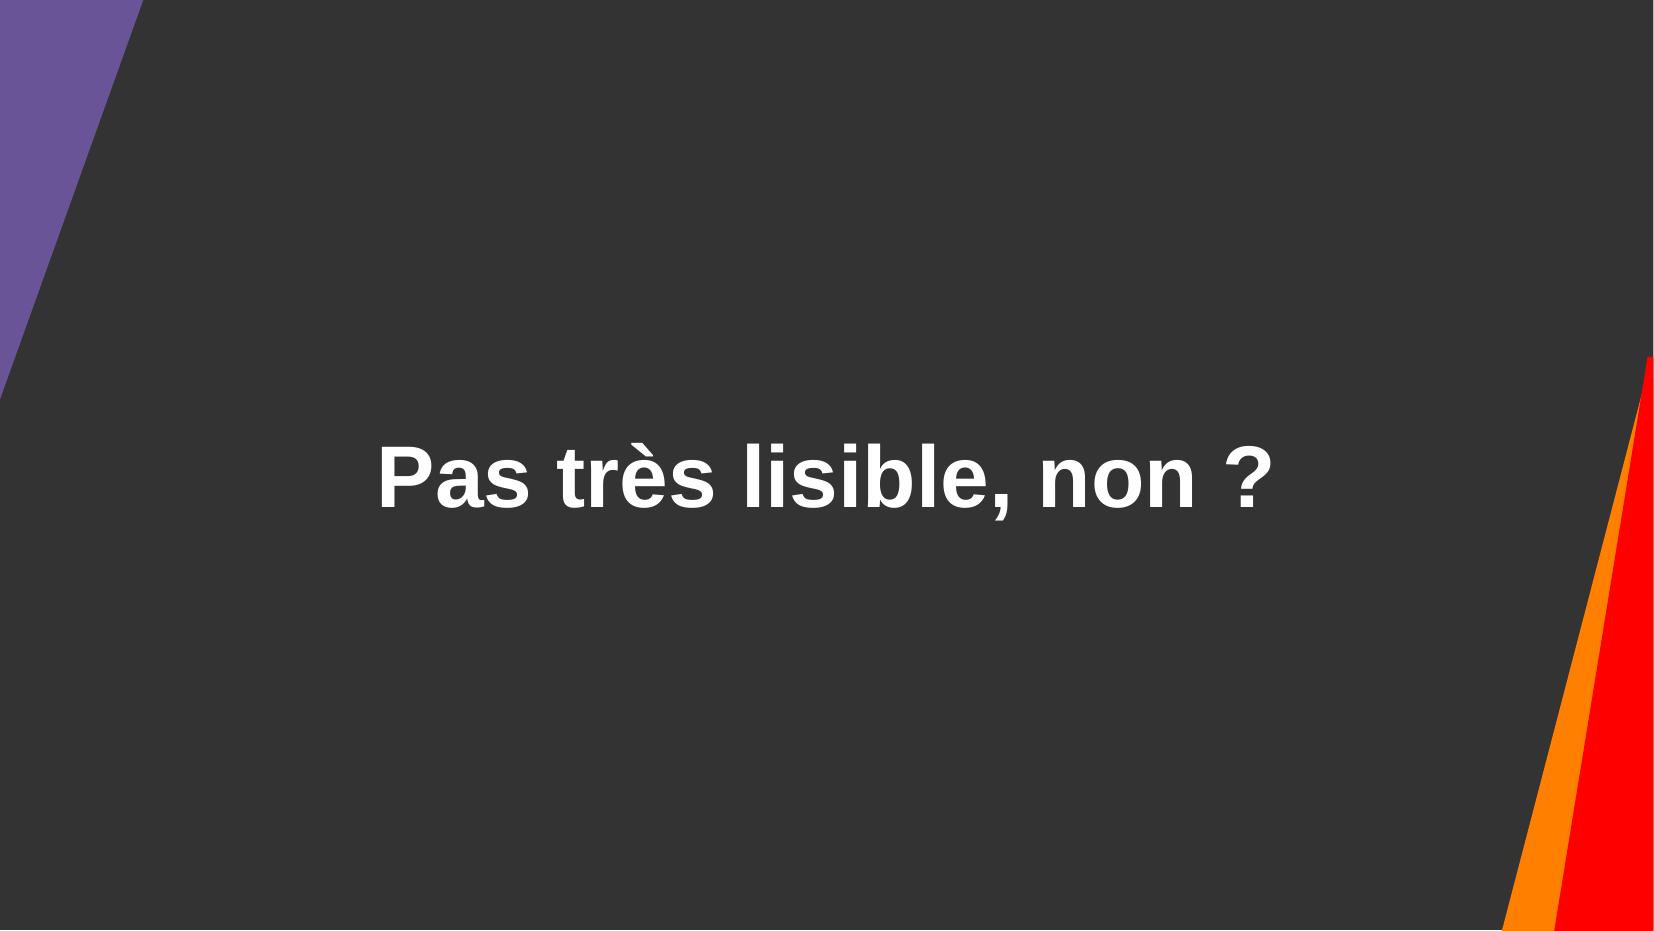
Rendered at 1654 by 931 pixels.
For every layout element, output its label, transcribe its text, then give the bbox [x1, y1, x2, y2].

title Pas très lisible, non ? [31, 428, 1622, 527]
text_box [0, 0, 144, 400]
text_box [1501, 356, 1654, 931]
